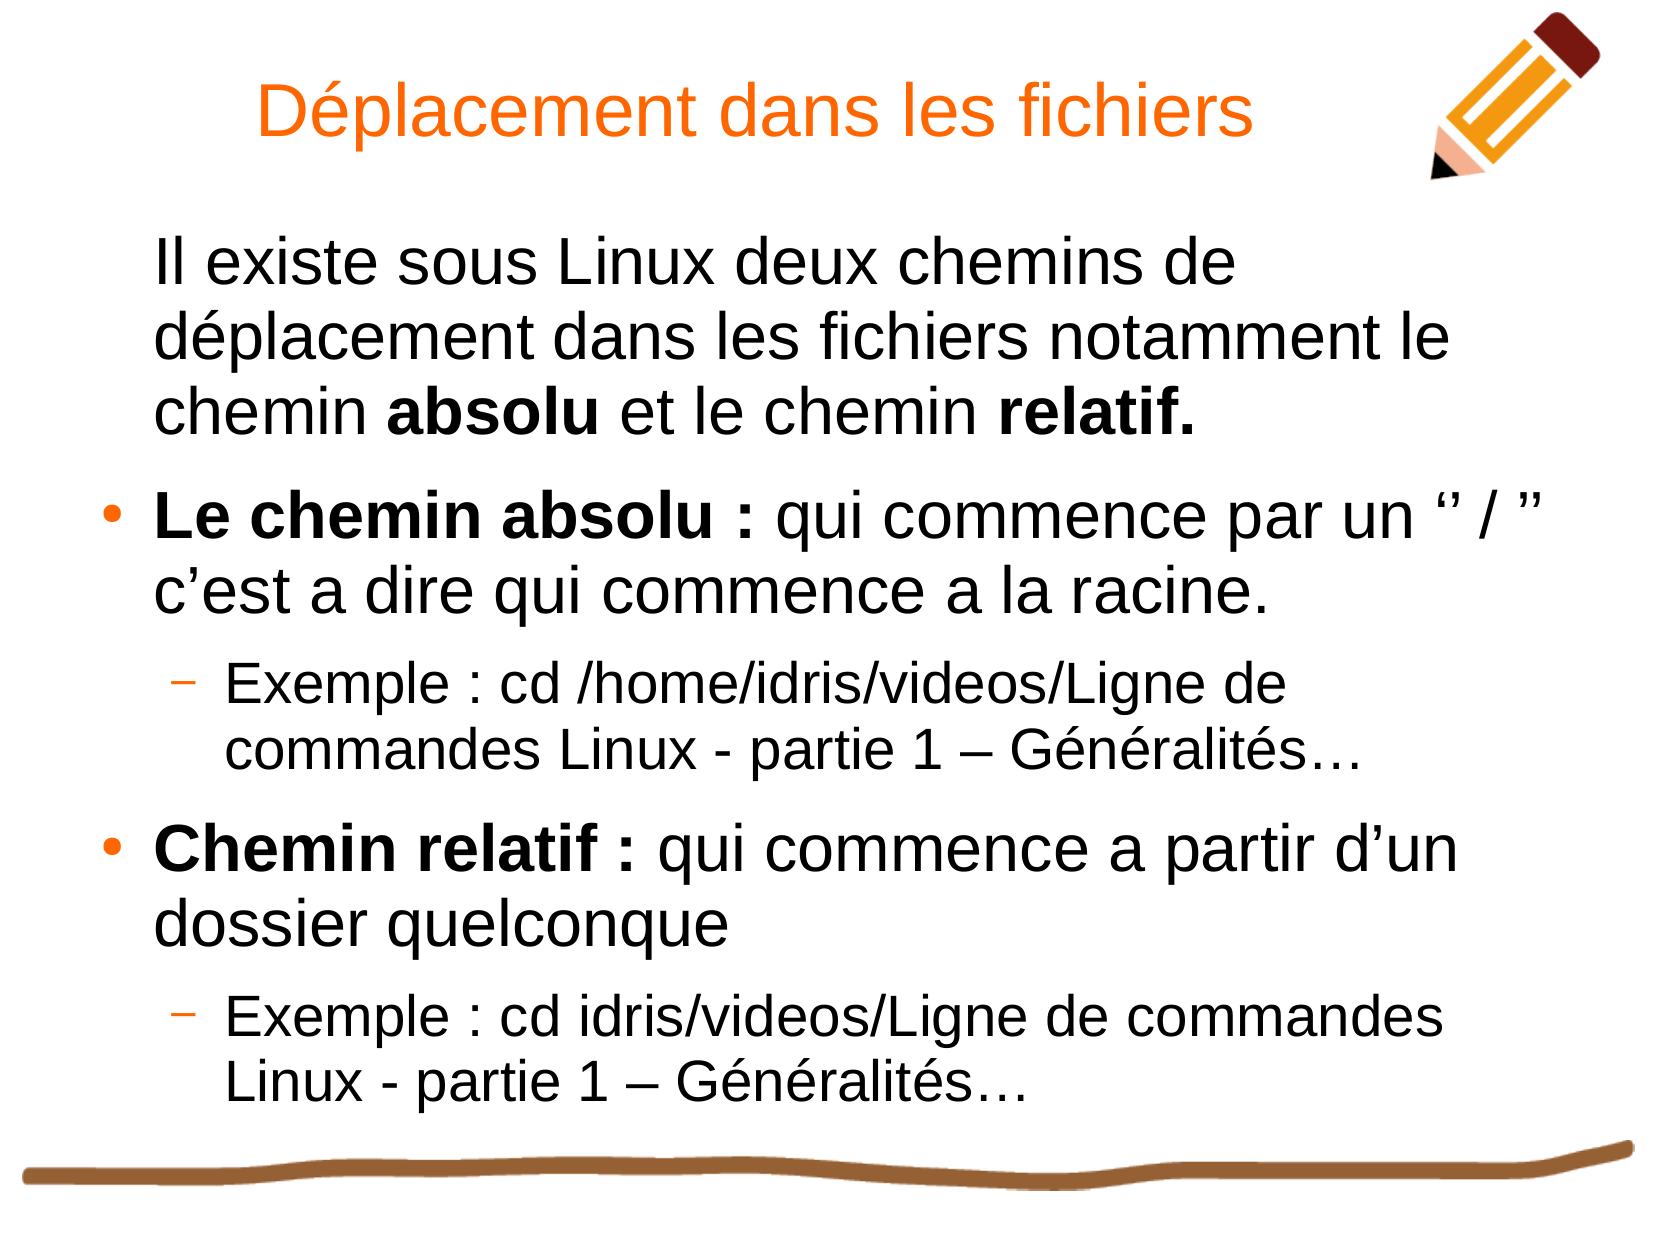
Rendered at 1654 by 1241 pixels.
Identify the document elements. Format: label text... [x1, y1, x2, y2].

title Déplacement dans les fichiers [82, 49, 1430, 172]
picture [22, 1140, 1635, 1191]
picture [1430, 12, 1601, 181]
list Il existe sous Linux deux chemins de déplacement dans les fichiers notamment le chemin absolu et le chemin relatif. Le chemin absolu : qui commence par un ‘’ / ’’ c’est a dire qui commence a la racine. Exemple : cd /home/idris/videos/Ligne de commandes Linux - partie 1 – Généralités… Chemin relatif : qui commence a partir d’un dossier quelconque Exemple : cd idris/videos/Ligne de commandes Linux - partie 1 – Généralités… [82, 212, 1571, 1122]
